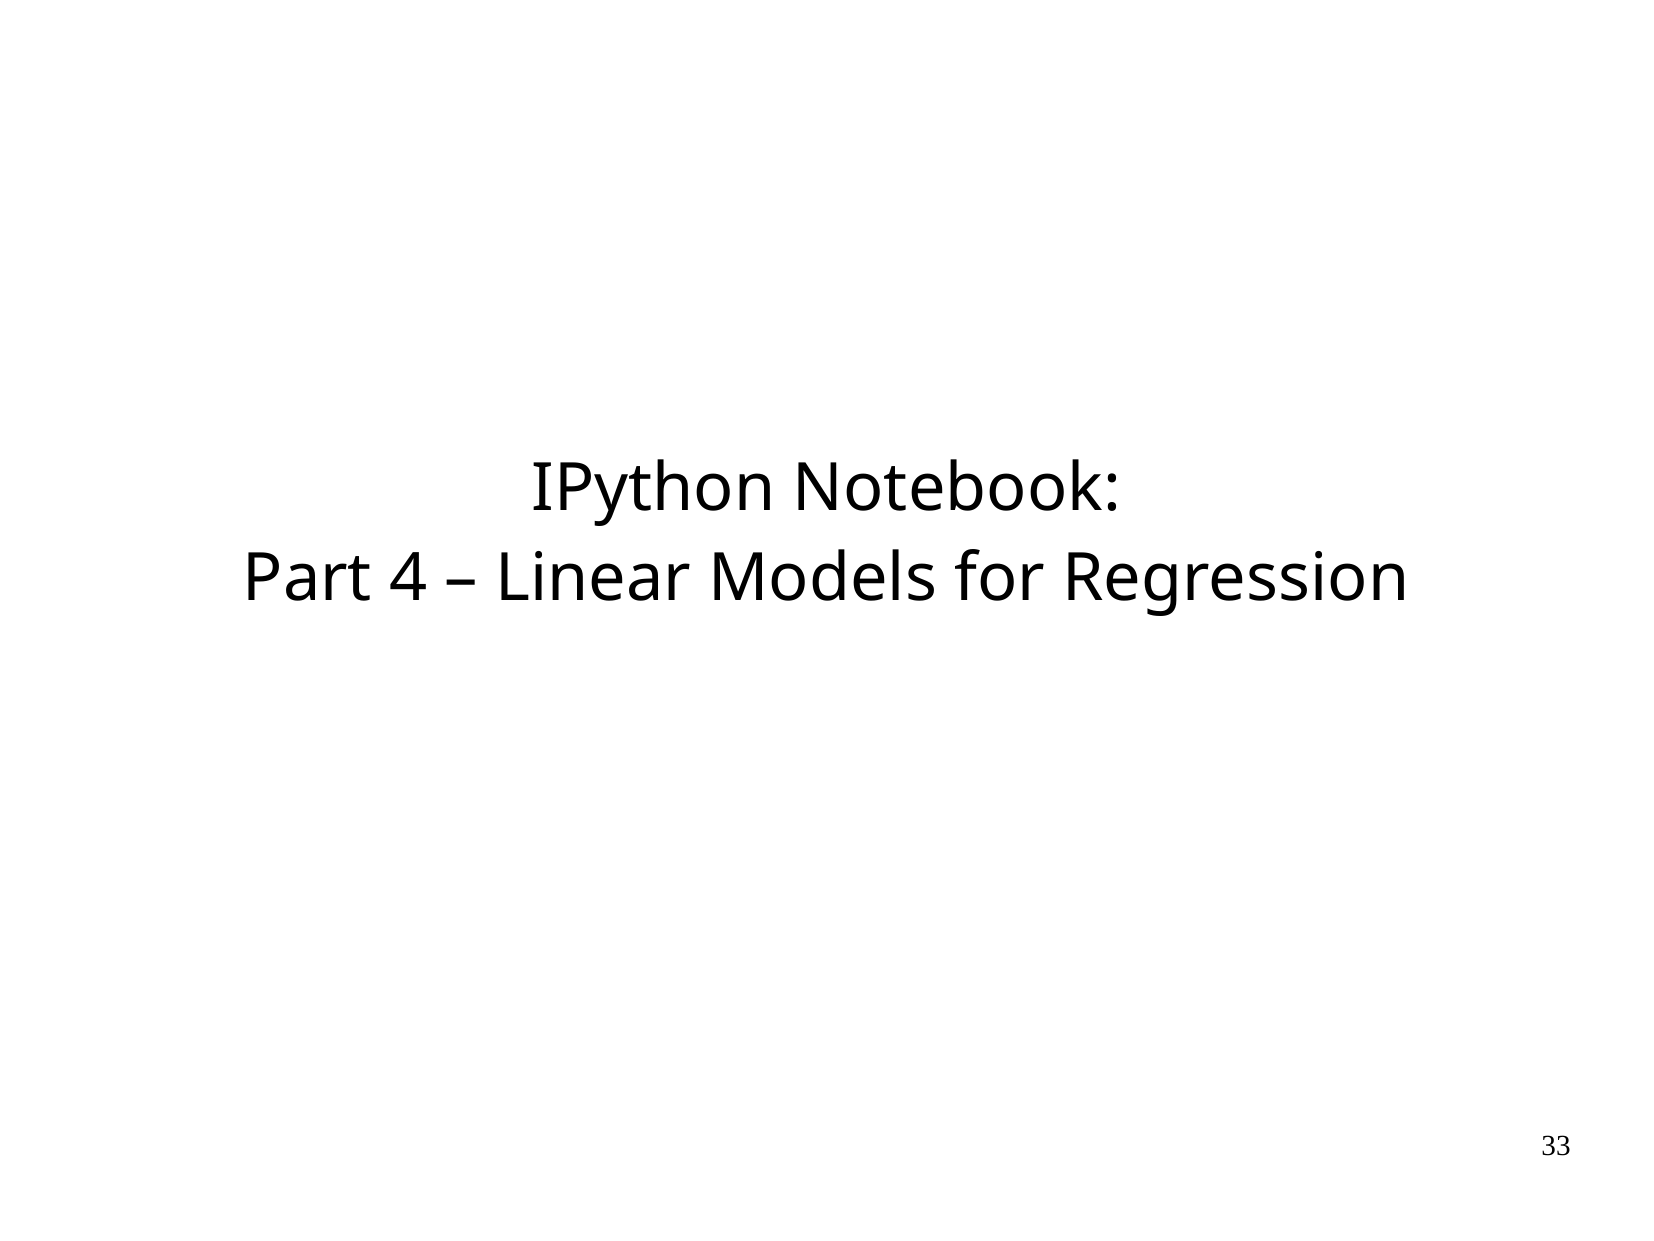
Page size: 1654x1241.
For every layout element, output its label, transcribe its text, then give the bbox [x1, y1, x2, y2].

subtitle IPython Notebook: Part 4 – Linear Models for Regression [82, 49, 1571, 1010]
